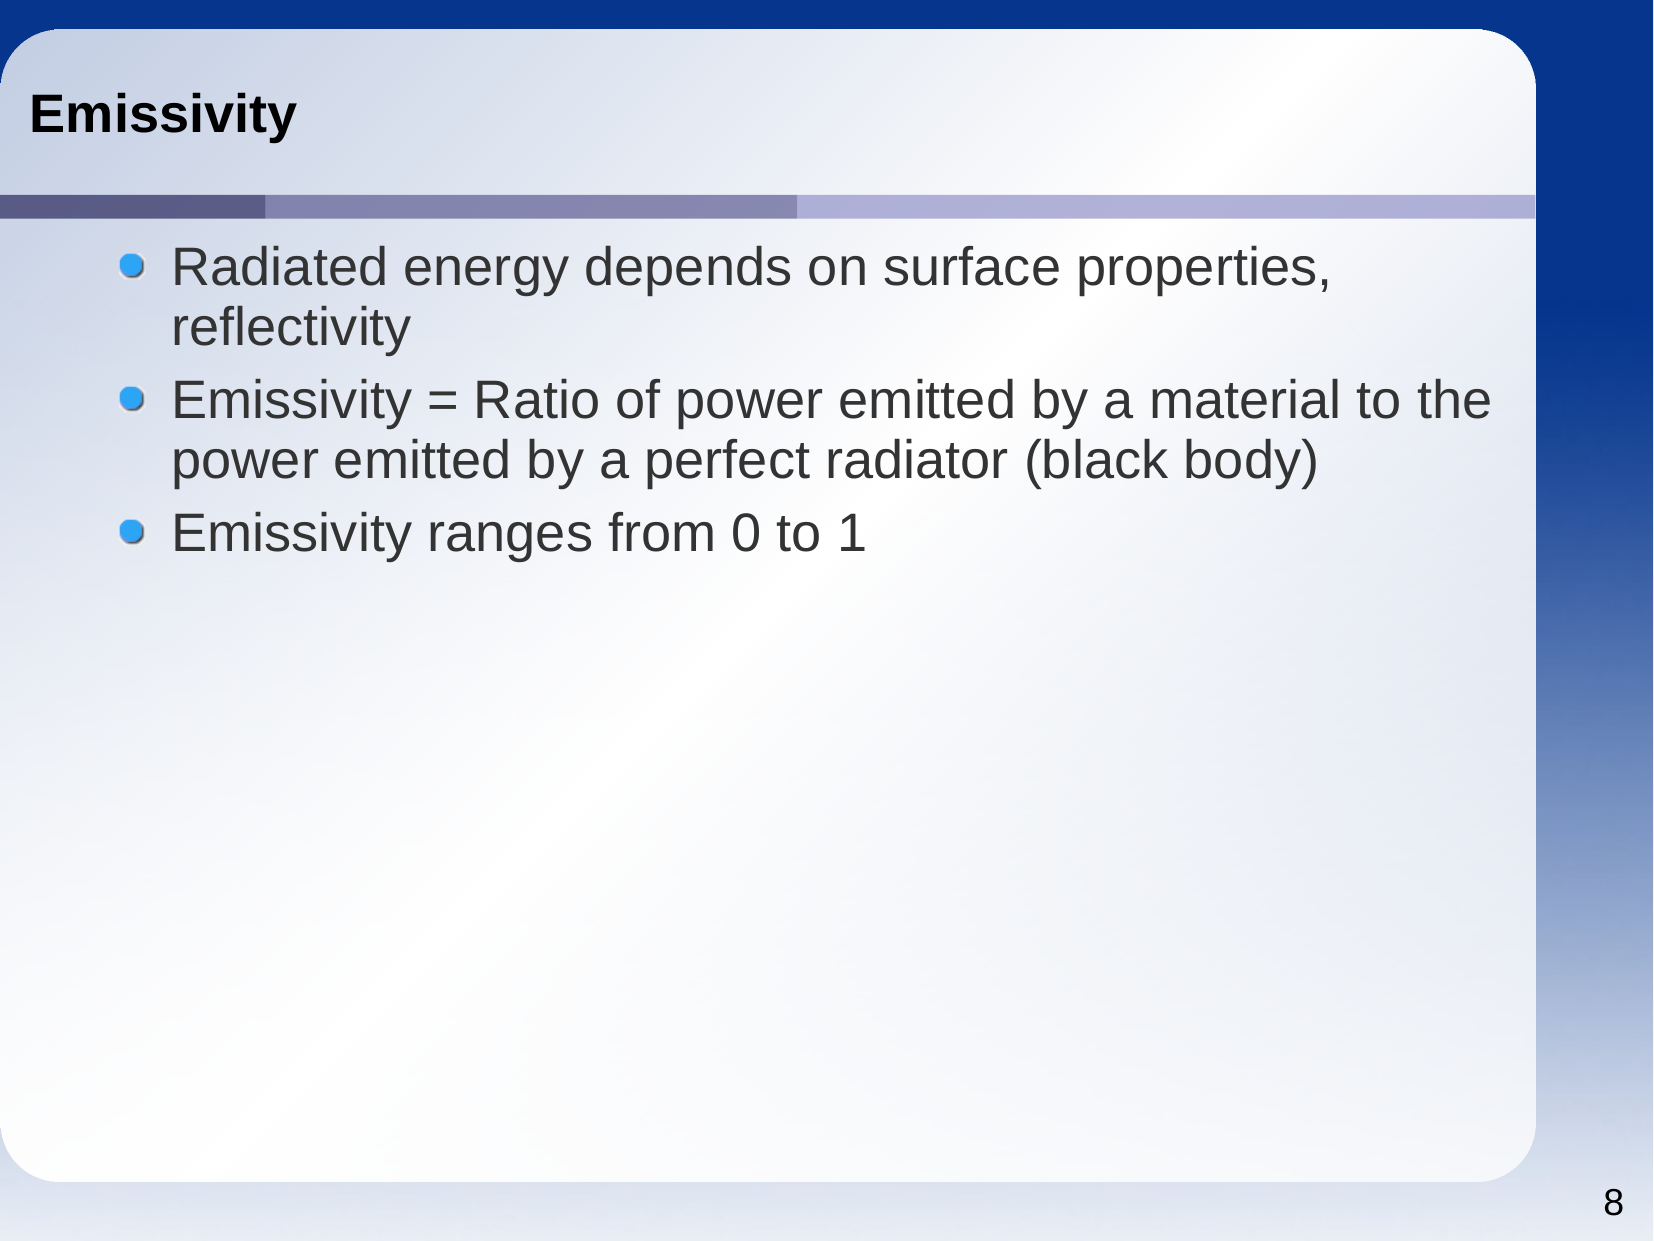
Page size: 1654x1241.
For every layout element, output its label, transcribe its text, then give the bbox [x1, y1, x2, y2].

title Emissivity [29, 49, 1506, 178]
list Radiated energy depends on surface properties, reflectivity Emissivity = Ratio of power emitted by a material to the power emitted by a perfect radiator (black body) Emissivity ranges from 0 to 1 [29, 236, 1506, 1152]
picture [0, 0, 1654, 1241]
